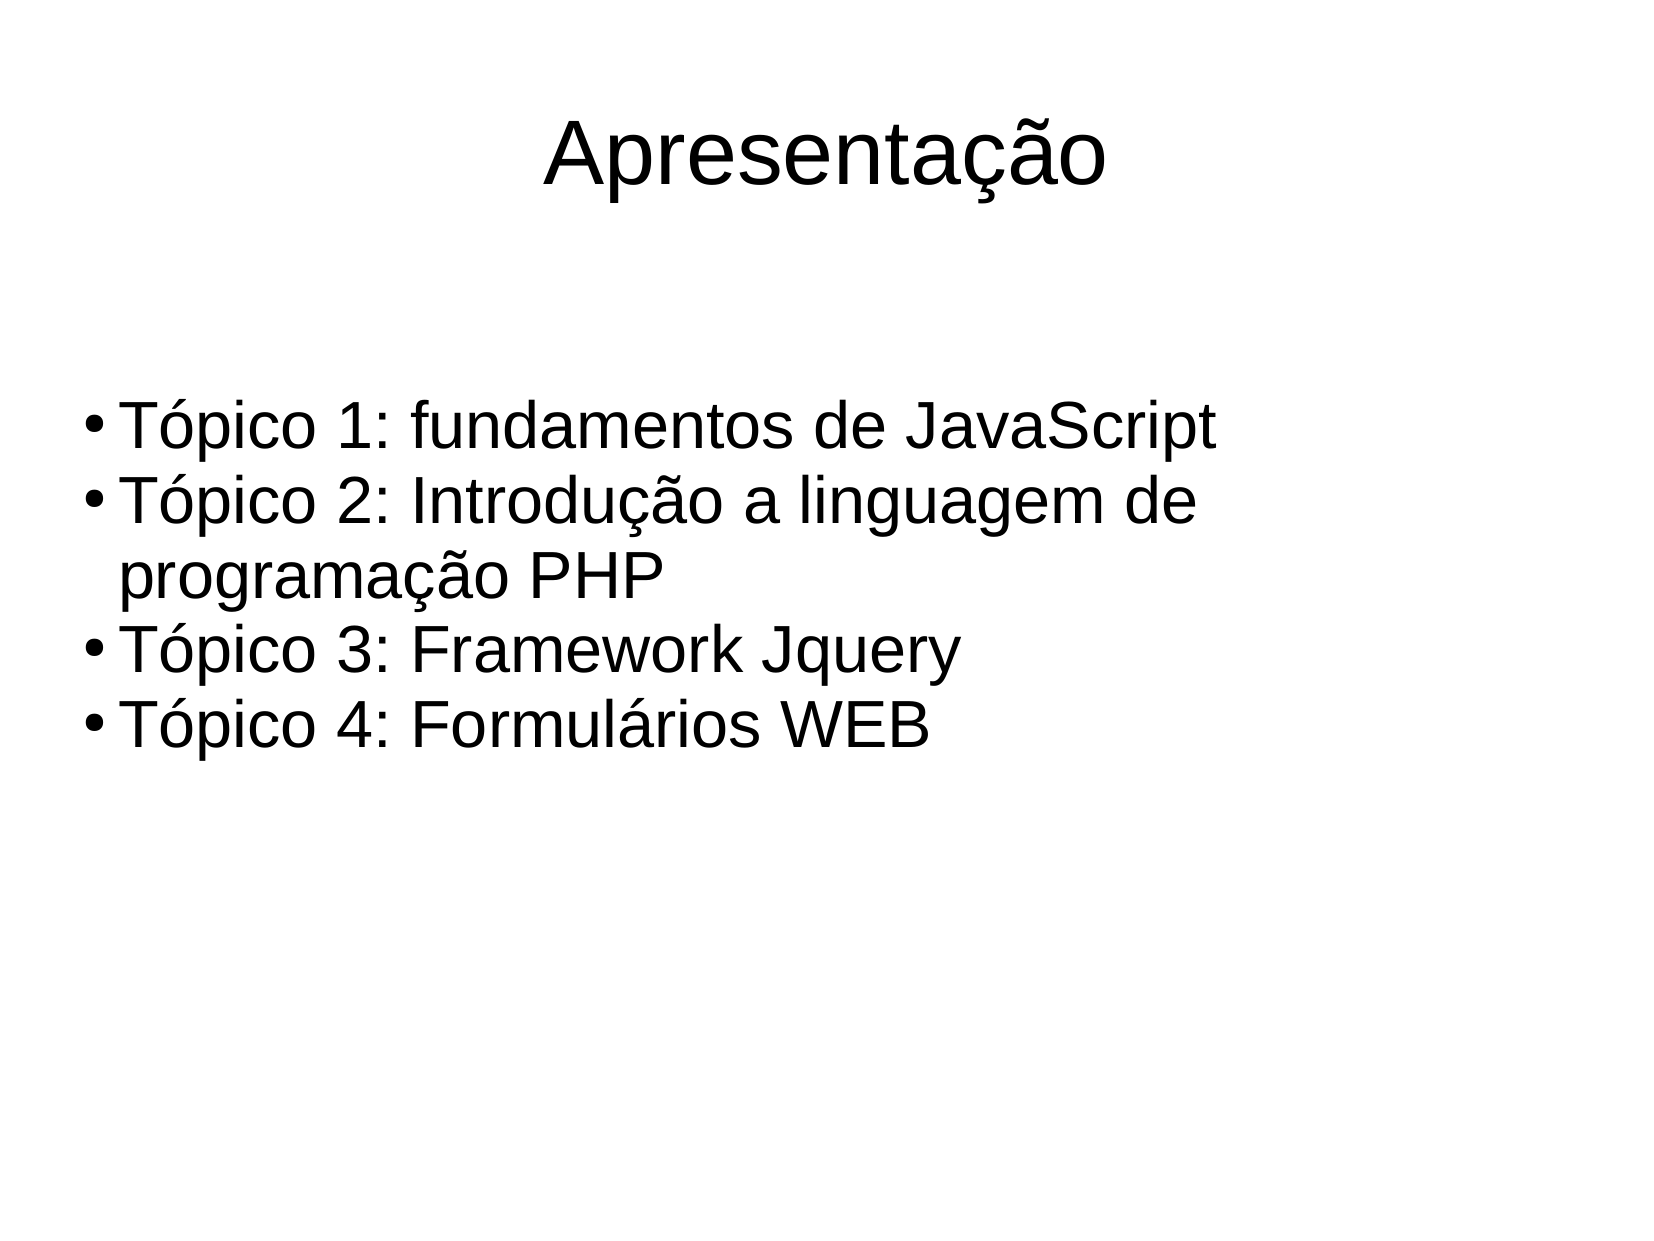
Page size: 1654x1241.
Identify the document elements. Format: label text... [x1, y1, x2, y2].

title Apresentação [82, 49, 1571, 257]
subtitle Tópico 1: fundamentos de JavaScript Tópico 2: Introdução a linguagem de programação PHP Tópico 3: Framework Jquery Tópico 4: Formulários WEB [82, 290, 1571, 1010]
